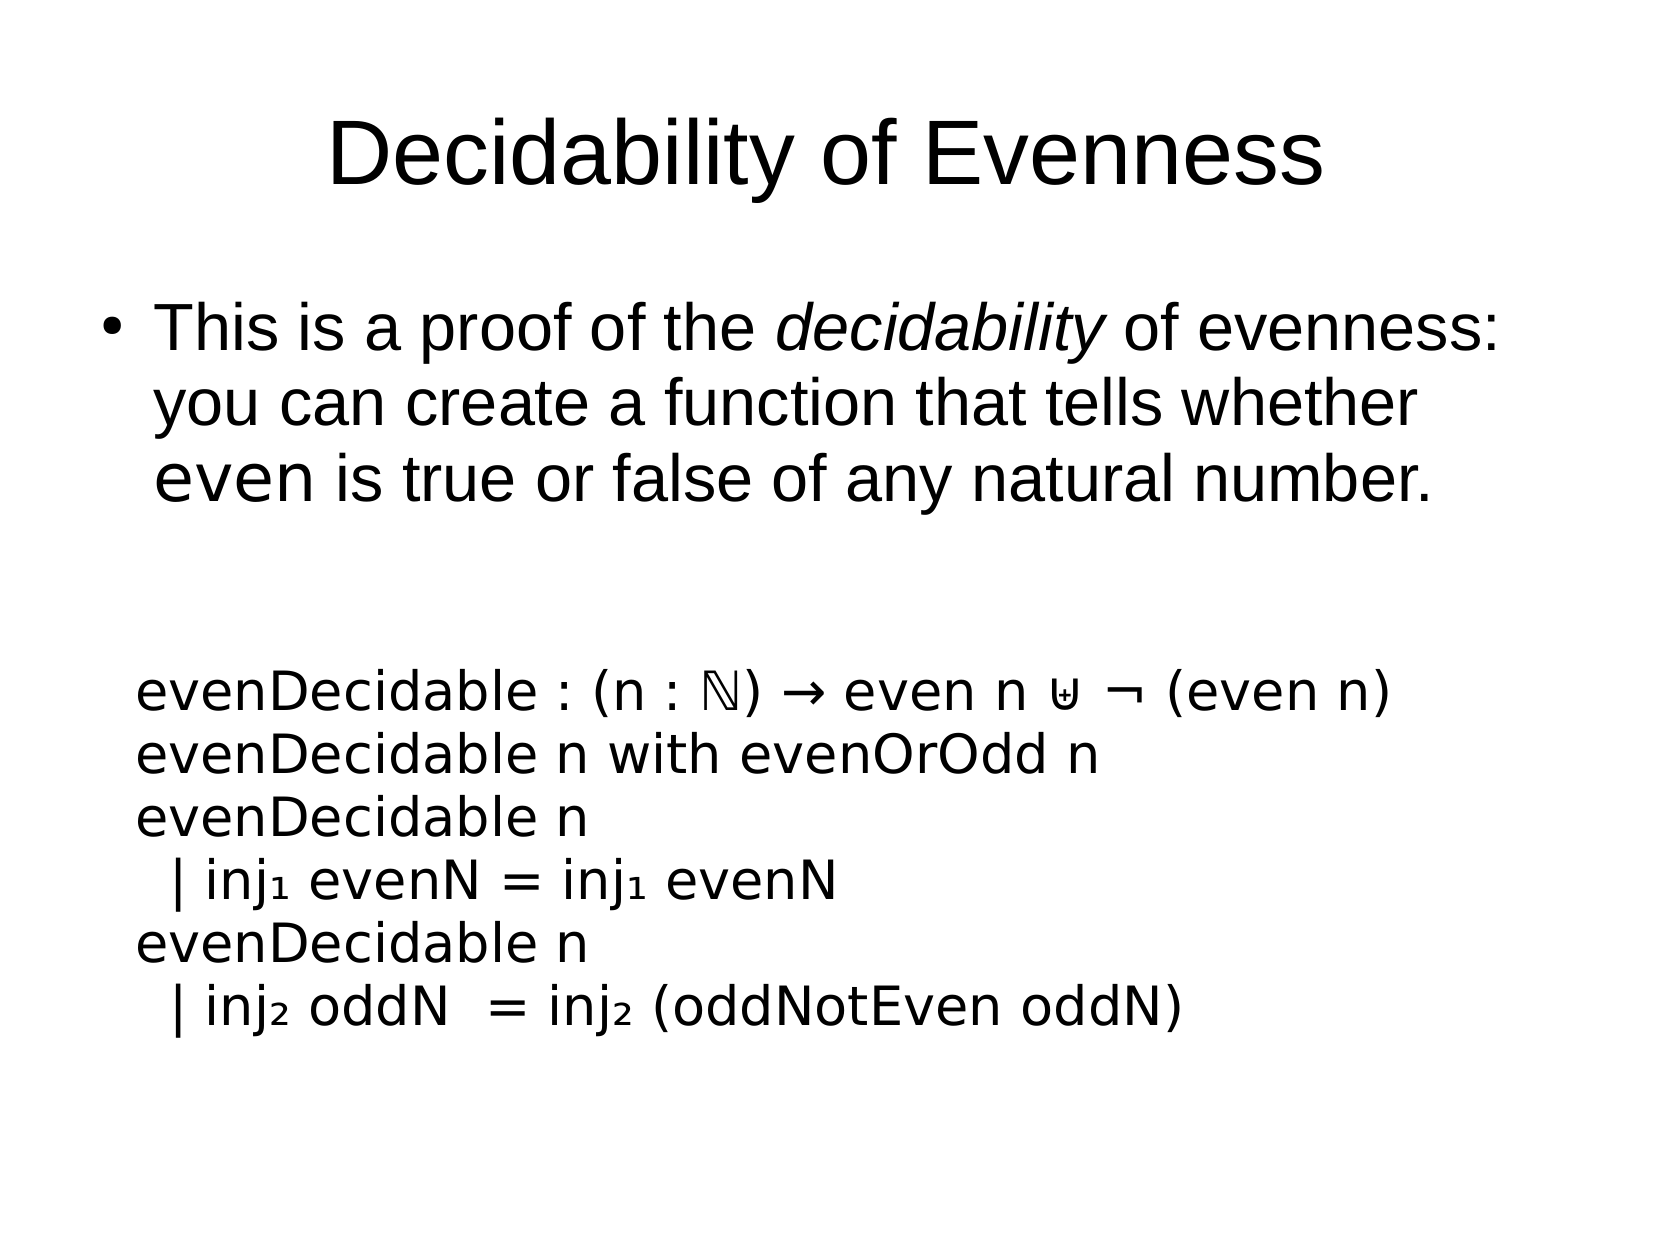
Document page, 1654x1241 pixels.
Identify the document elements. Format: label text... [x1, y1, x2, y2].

list This is a proof of the decidability of evenness: you can create a function that tells whether even is true or false of any natural number. [82, 290, 1571, 518]
list evenDecidable : (n : ℕ) → even n ⊎ ¬ (even n) evenDecidable n with evenOrOdd n evenDecidable n | inj₁ evenN = inj₁ evenN evenDecidable n | inj₂ oddN = inj₂ (oddNotEven oddN) [135, 660, 1636, 1185]
title Decidability of Evenness [82, 49, 1571, 257]
